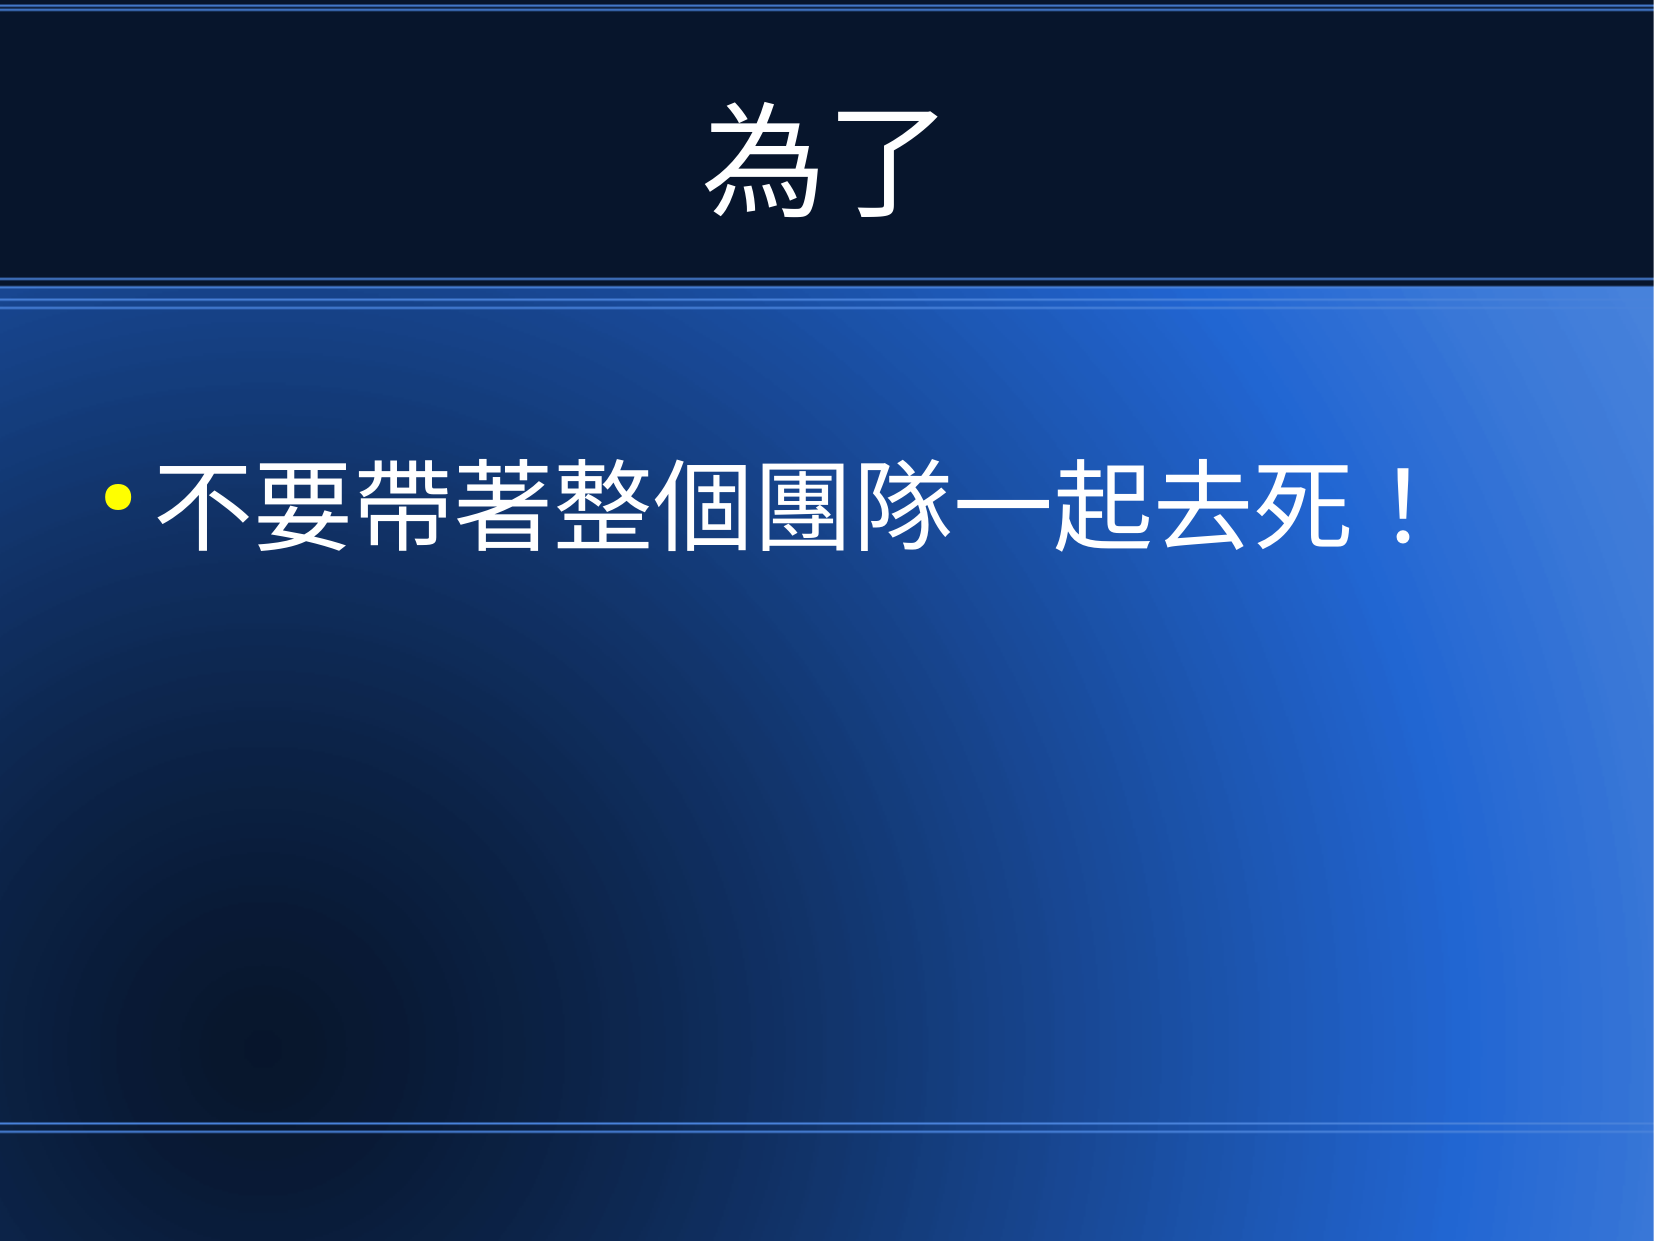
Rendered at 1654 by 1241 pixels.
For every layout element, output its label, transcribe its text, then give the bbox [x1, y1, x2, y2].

list 不要帶著整個團隊一起去死！ [82, 355, 1571, 1241]
title 為了 [82, 49, 1571, 257]
picture [0, 0, 1654, 1241]
